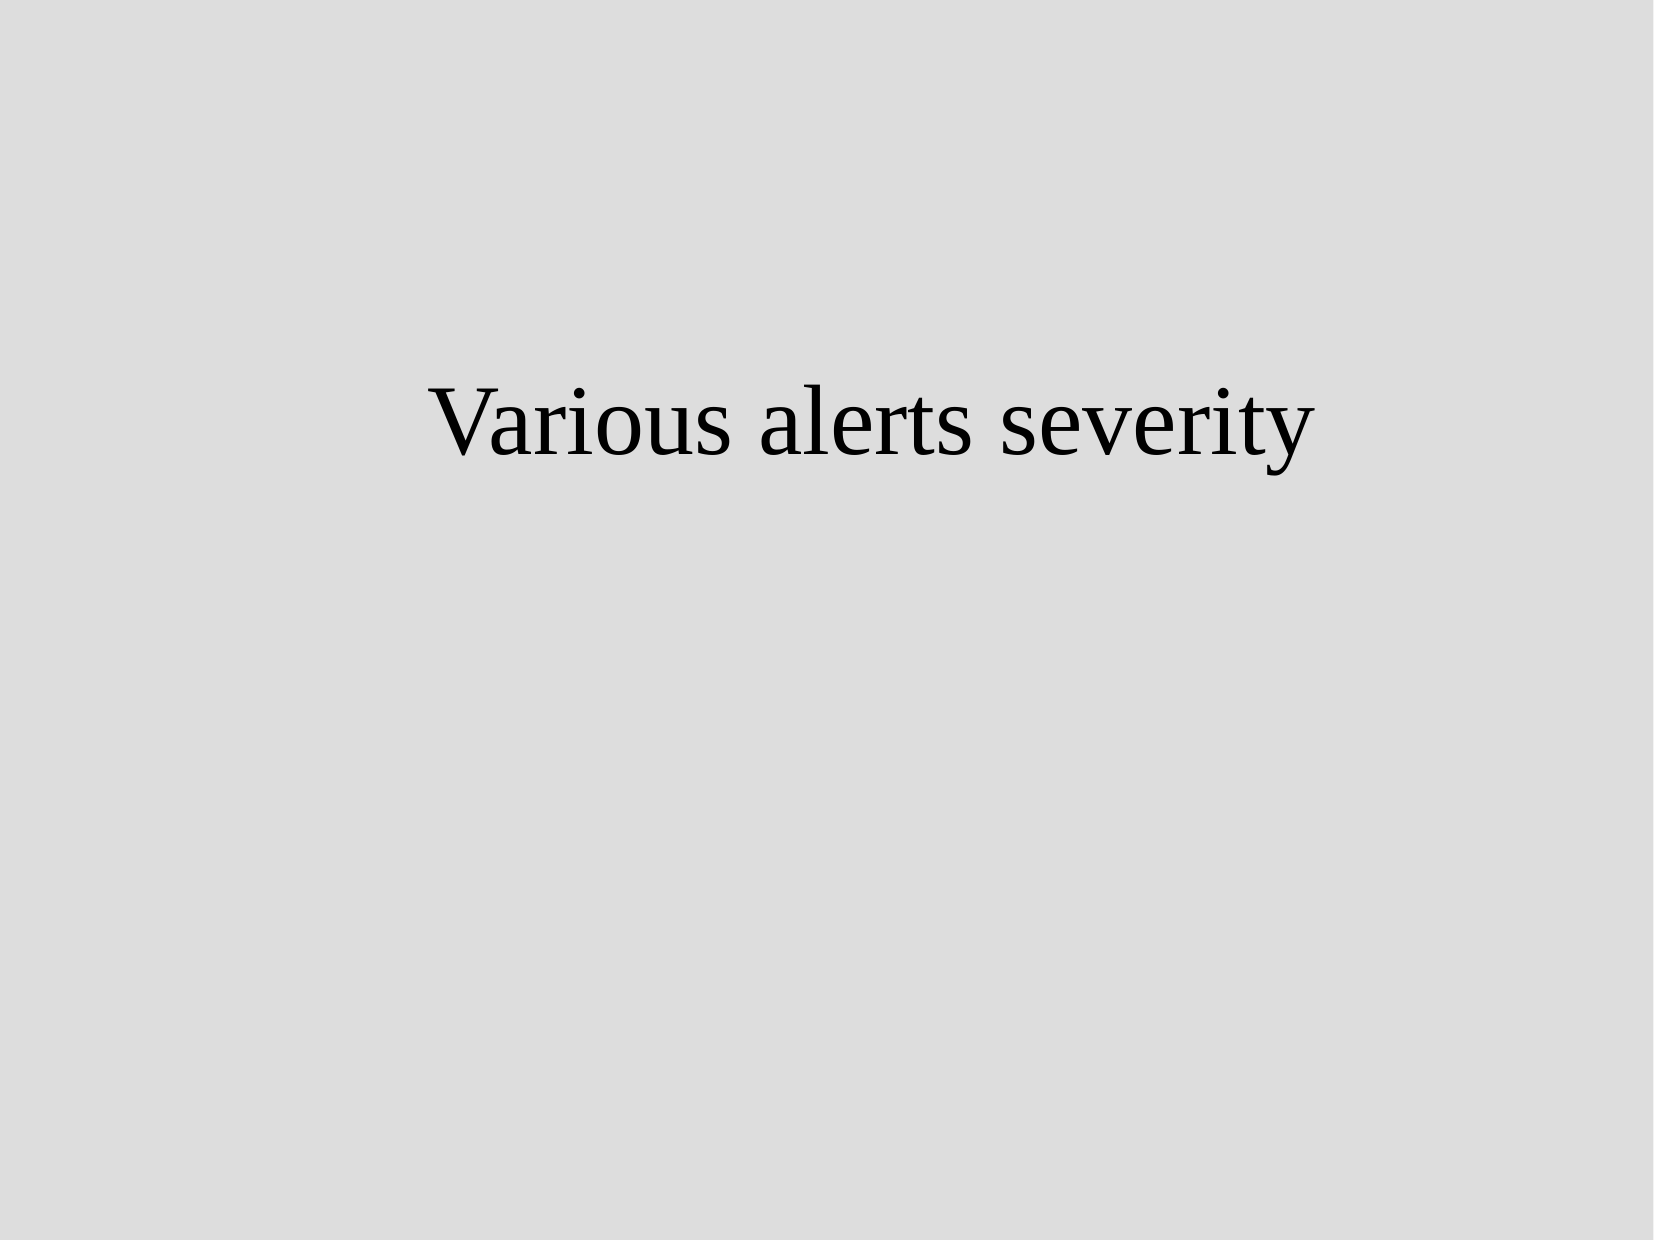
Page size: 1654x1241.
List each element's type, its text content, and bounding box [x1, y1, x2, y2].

subtitle [82, 49, 1571, 1010]
text_box Various alerts severity [271, 357, 1473, 484]
